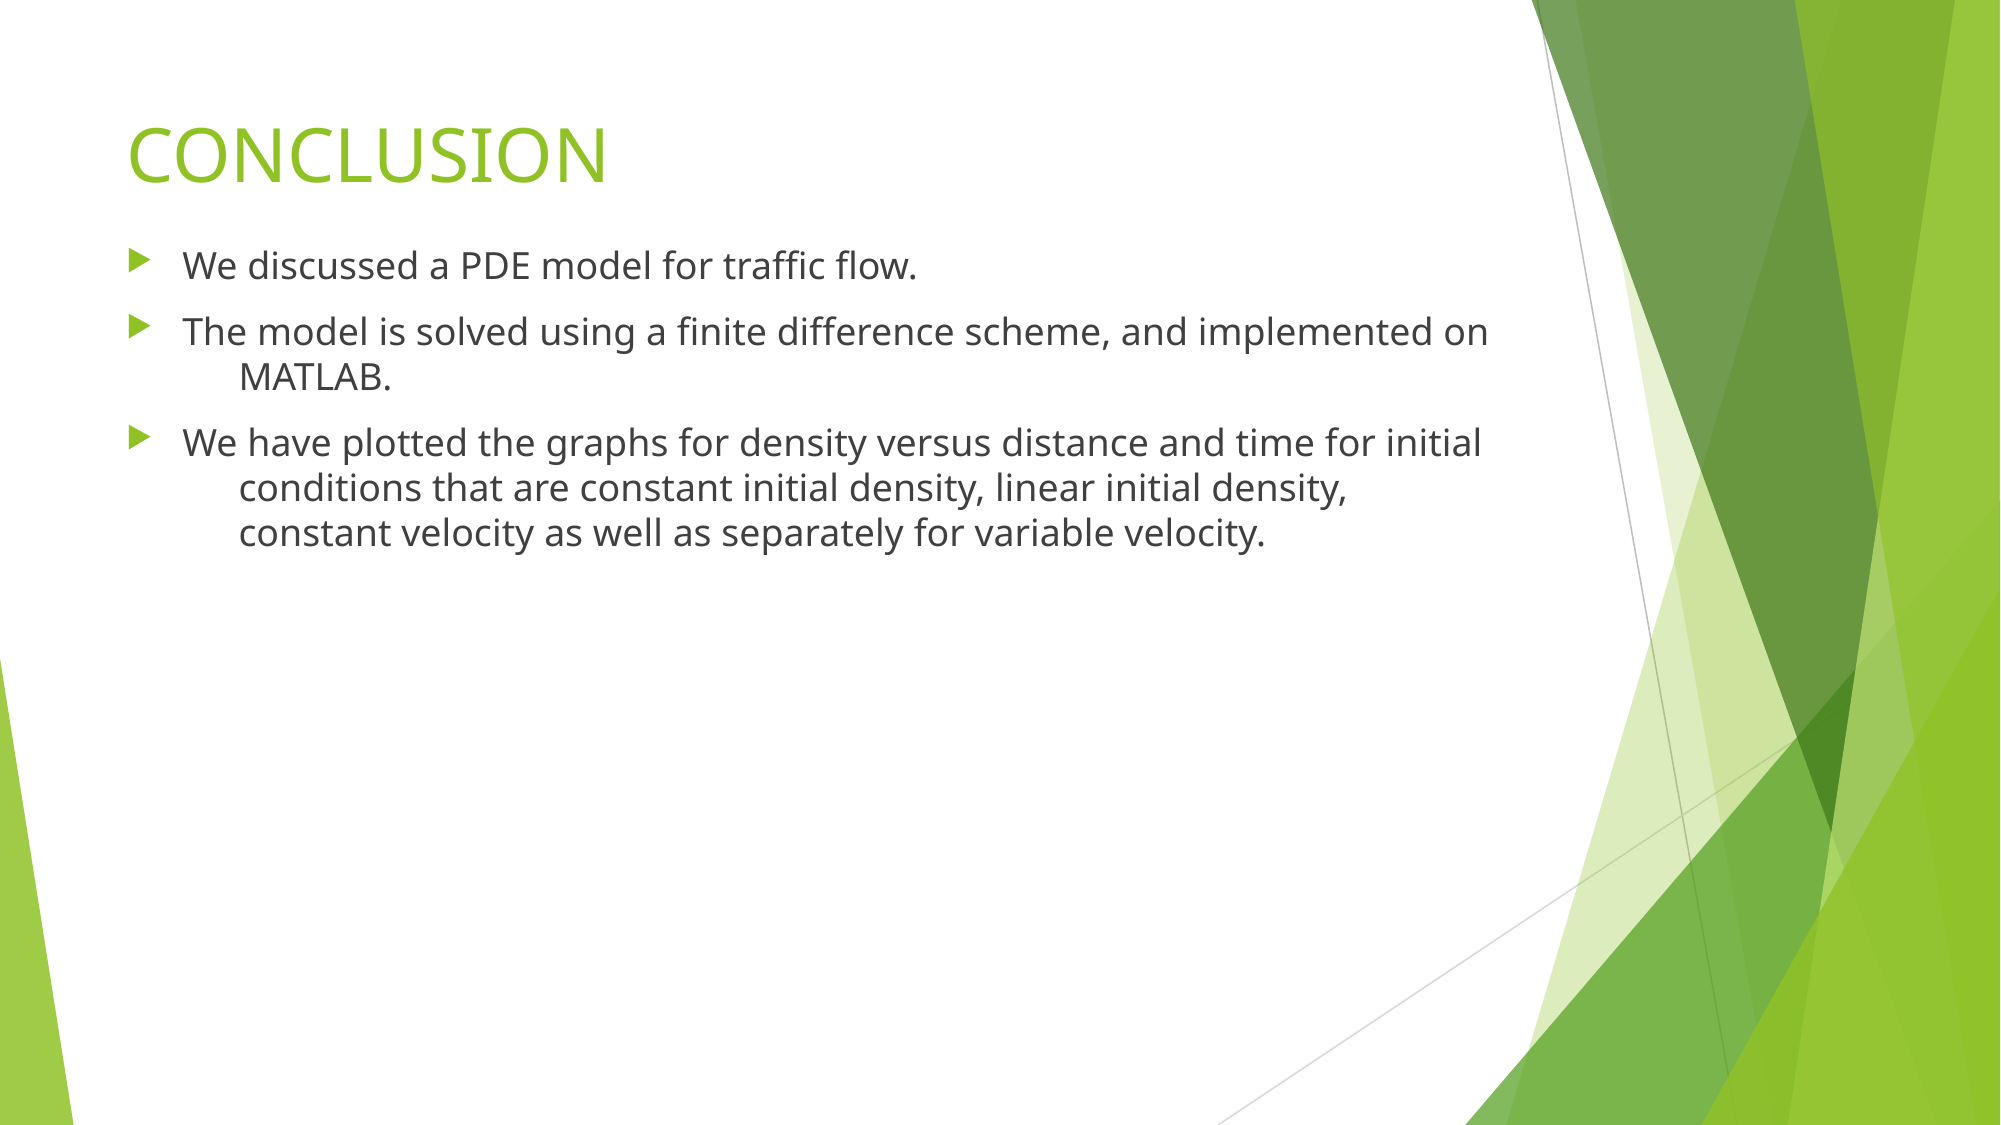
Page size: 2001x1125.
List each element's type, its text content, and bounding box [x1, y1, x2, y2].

list We discussed a PDE model for traffic flow. The model is solved using a finite difference scheme, and implemented on MATLAB. We have plotted the graphs for density versus distance and time for initial conditions that are constant initial density, linear initial density, constant velocity as well as separately for variable velocity. [111, 234, 1522, 992]
title CONCLUSION [111, 99, 1522, 214]
